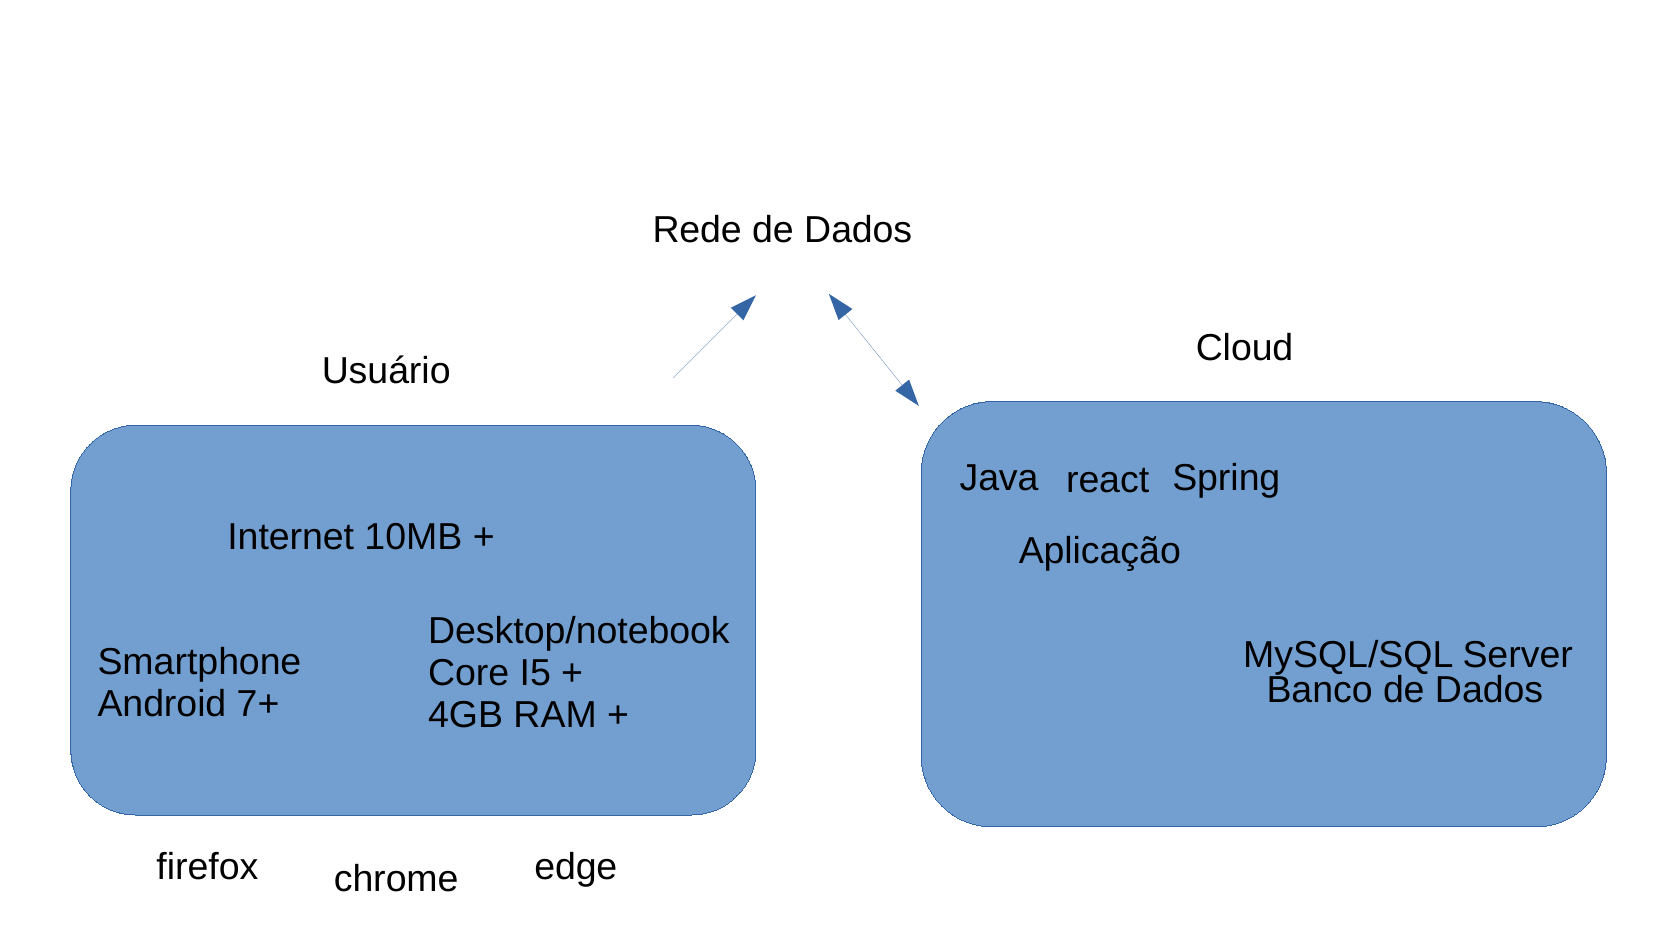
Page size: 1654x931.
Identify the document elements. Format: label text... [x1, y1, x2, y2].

text_box Aplicação [1003, 521, 1205, 579]
text_box [70, 425, 756, 816]
text_box edge [519, 838, 686, 896]
text_box Desktop/notebook Core I5 + 4GB RAM + [413, 602, 768, 744]
text_box MySQL/SQL Server [1228, 625, 1595, 686]
text_box Banco de Dados [1251, 686, 1571, 721]
text_box Smartphone Android 7+ [82, 633, 319, 733]
text_box Usuário [307, 342, 473, 400]
text_box [921, 401, 1607, 827]
text_box Java [944, 448, 1075, 508]
text_box firefox [141, 838, 308, 896]
text_box Cloud [1181, 318, 1312, 376]
text_box chrome [318, 850, 485, 908]
text_box Rede de Dados [637, 200, 945, 272]
text_box Spring [1157, 448, 1300, 506]
text_box react [1075, 451, 1170, 508]
text_box Internet 10MB + [212, 507, 532, 567]
